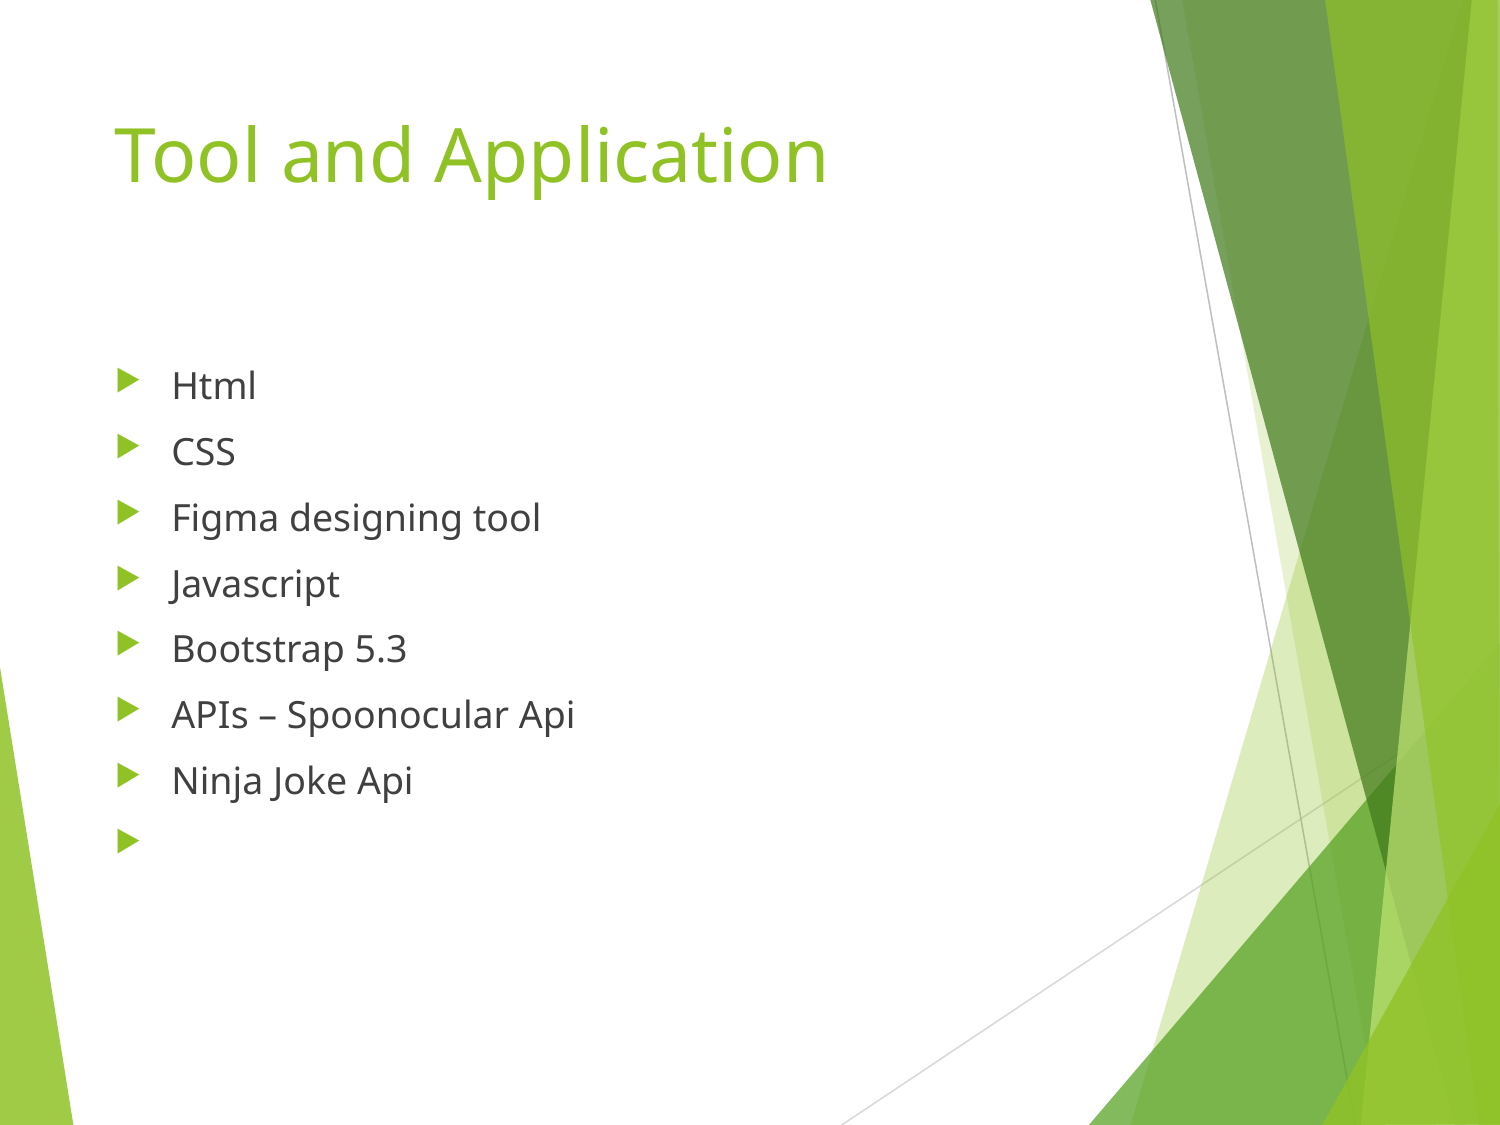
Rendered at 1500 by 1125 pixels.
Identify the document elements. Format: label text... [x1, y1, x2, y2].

title Tool and Application [99, 99, 1142, 317]
list Html CSS Figma designing tool Javascript Bootstrap 5.3 APIs – Spoonocular Api Ninja Joke Api [99, 354, 1142, 992]
